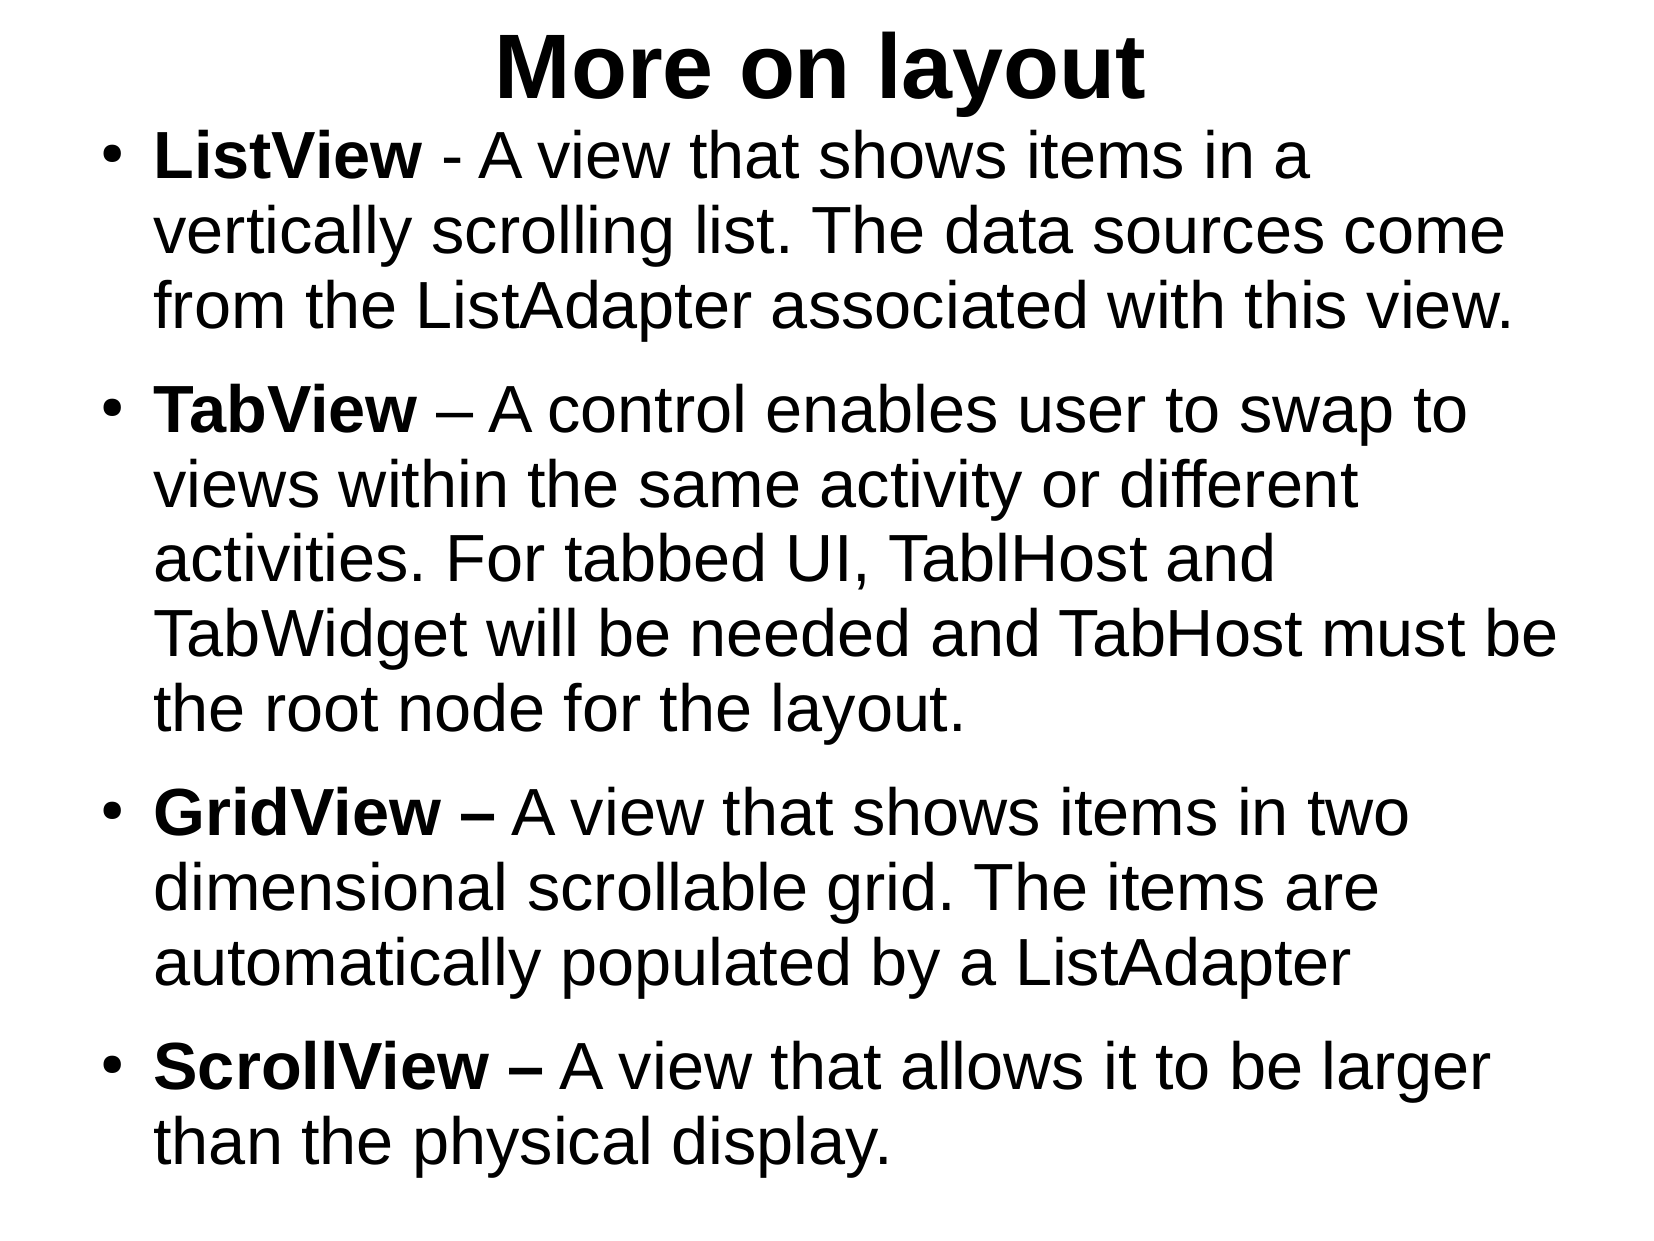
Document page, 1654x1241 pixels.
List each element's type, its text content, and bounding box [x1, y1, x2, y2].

list ListView - A view that shows items in a vertically scrolling list. The data sources come from the ListAdapter associated with this view. TabView – A control enables user to swap to views within the same activity or different activities. For tabbed UI, TablHost and TabWidget will be needed and TabHost must be the root node for the layout. GridView – A view that shows items in two dimensional scrollable grid. The items are automatically populated by a ListAdapter ScrollView – A view that allows it to be larger than the physical display. [82, 118, 1571, 1211]
title More on layout [76, 0, 1565, 163]
